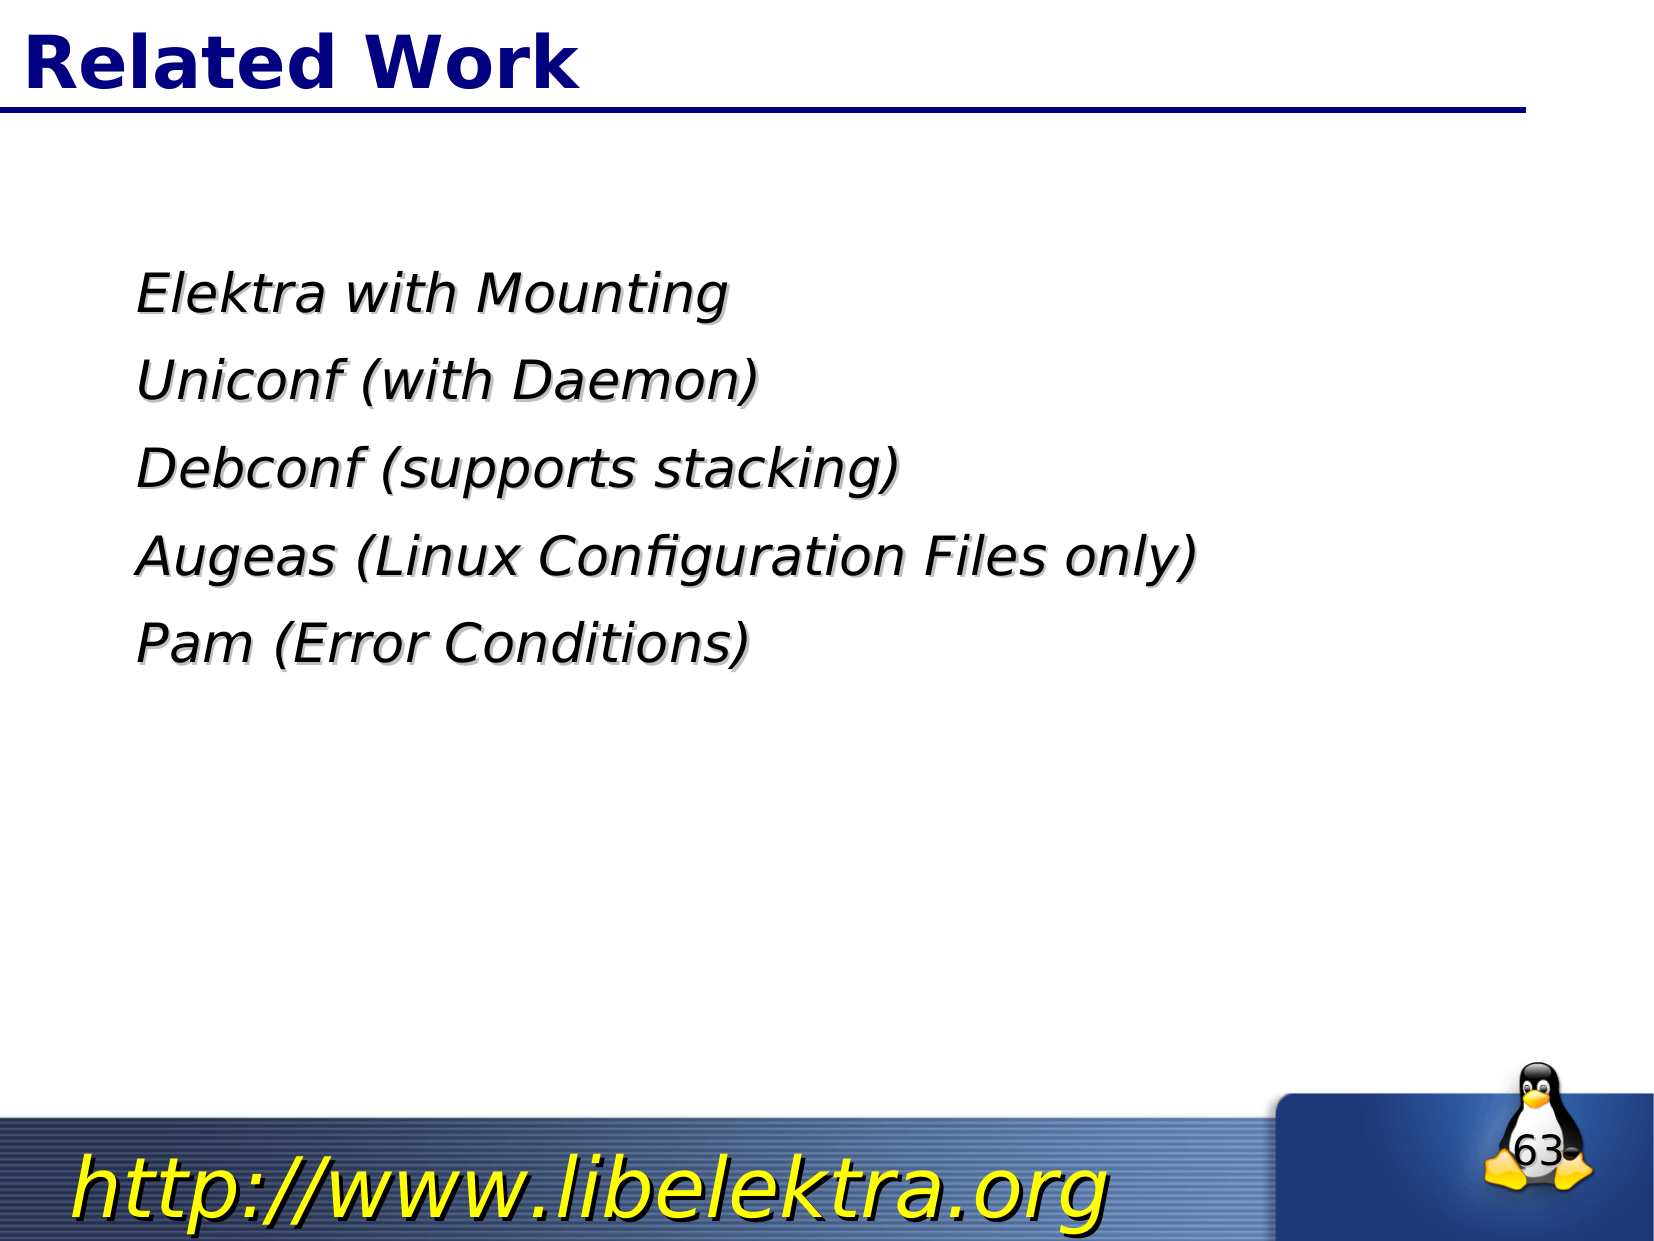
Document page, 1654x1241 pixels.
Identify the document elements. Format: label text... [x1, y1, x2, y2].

text_box Related Work [22, 14, 1611, 111]
picture [0, 1061, 1654, 1241]
list Elektra with Mounting Uniconf (with Daemon) Debconf (supports stacking) Augeas (Linux Configuration Files only) Pam (Error Conditions) [121, 250, 1534, 1116]
text_box <Nummer> [1312, 1122, 1565, 1178]
